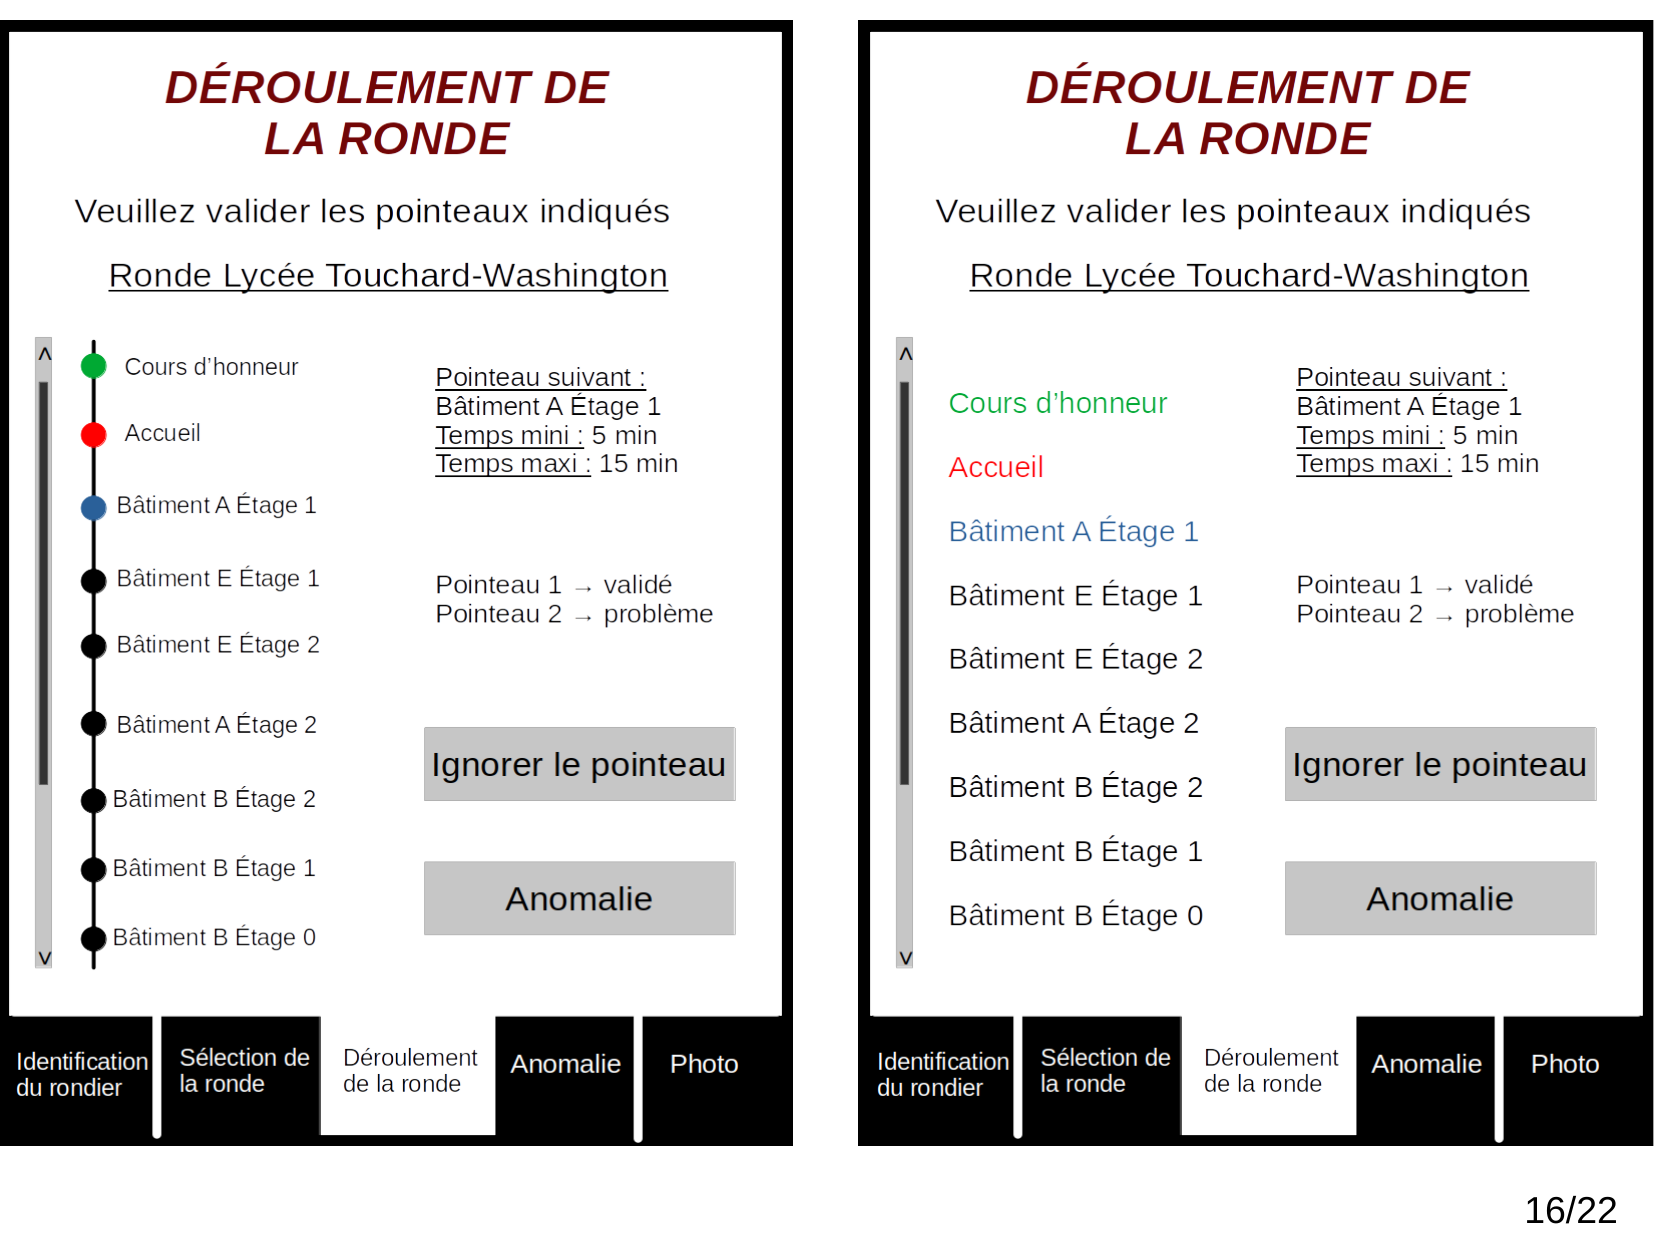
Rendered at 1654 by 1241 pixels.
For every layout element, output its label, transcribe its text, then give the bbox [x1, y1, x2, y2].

picture [858, 20, 1654, 1146]
picture [0, 20, 793, 1146]
text_box <numéro>/22 [1520, 1182, 1654, 1241]
